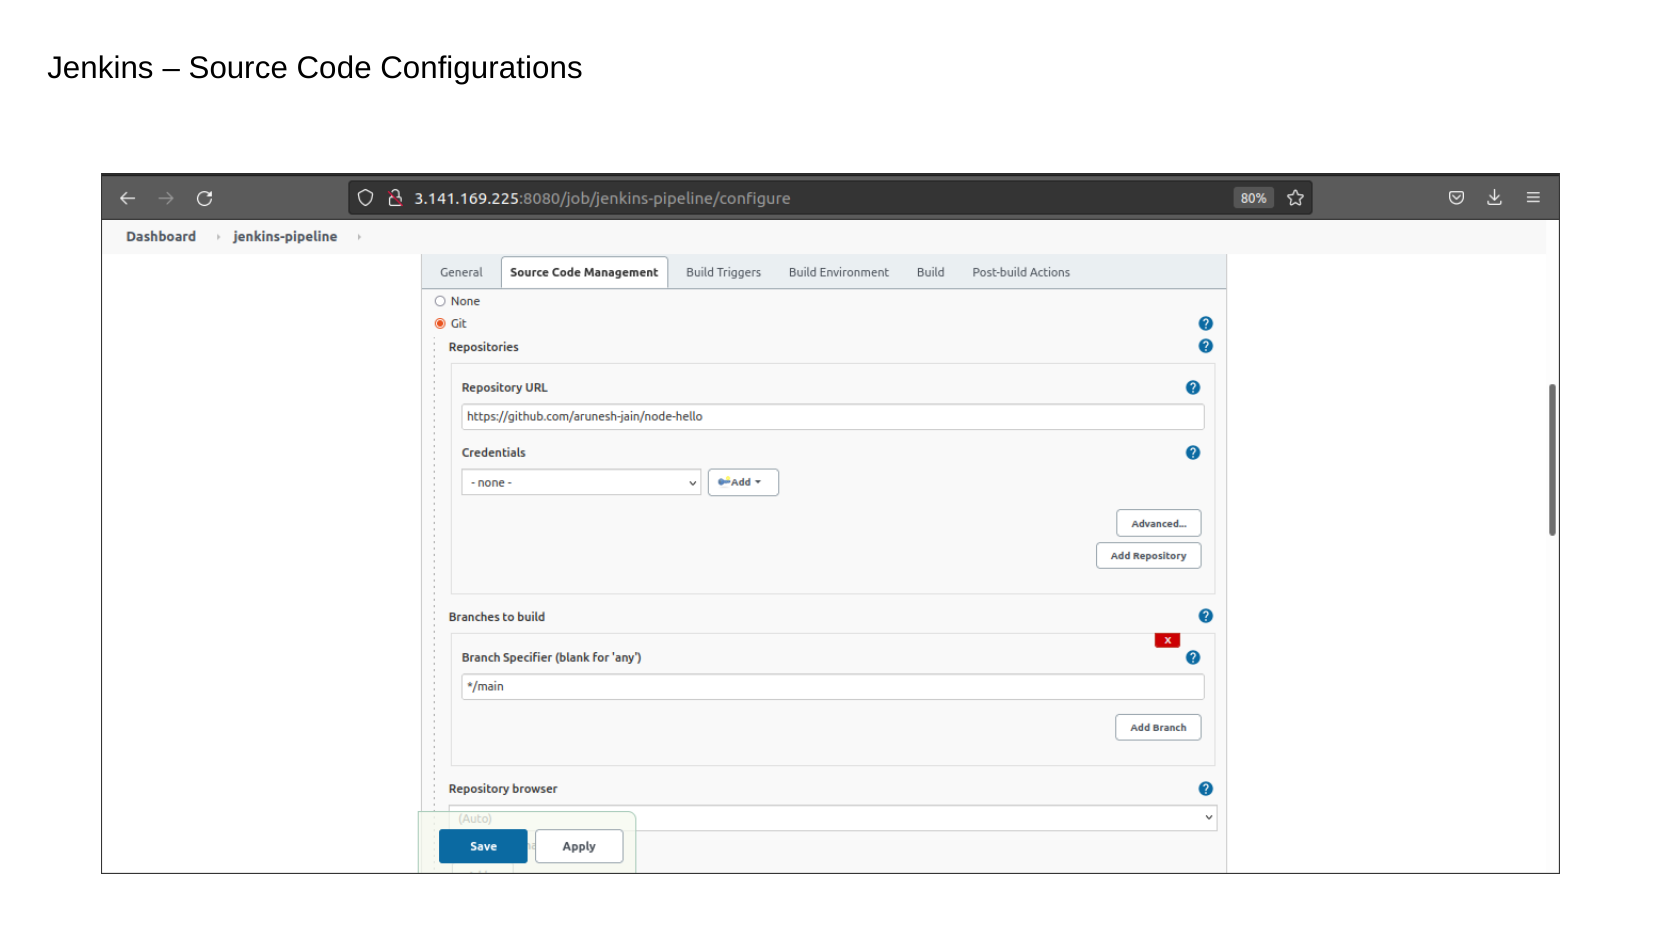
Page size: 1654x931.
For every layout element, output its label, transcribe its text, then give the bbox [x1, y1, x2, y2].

title Jenkins – Source Code Configurations [47, 39, 1536, 97]
picture [101, 173, 1560, 875]
